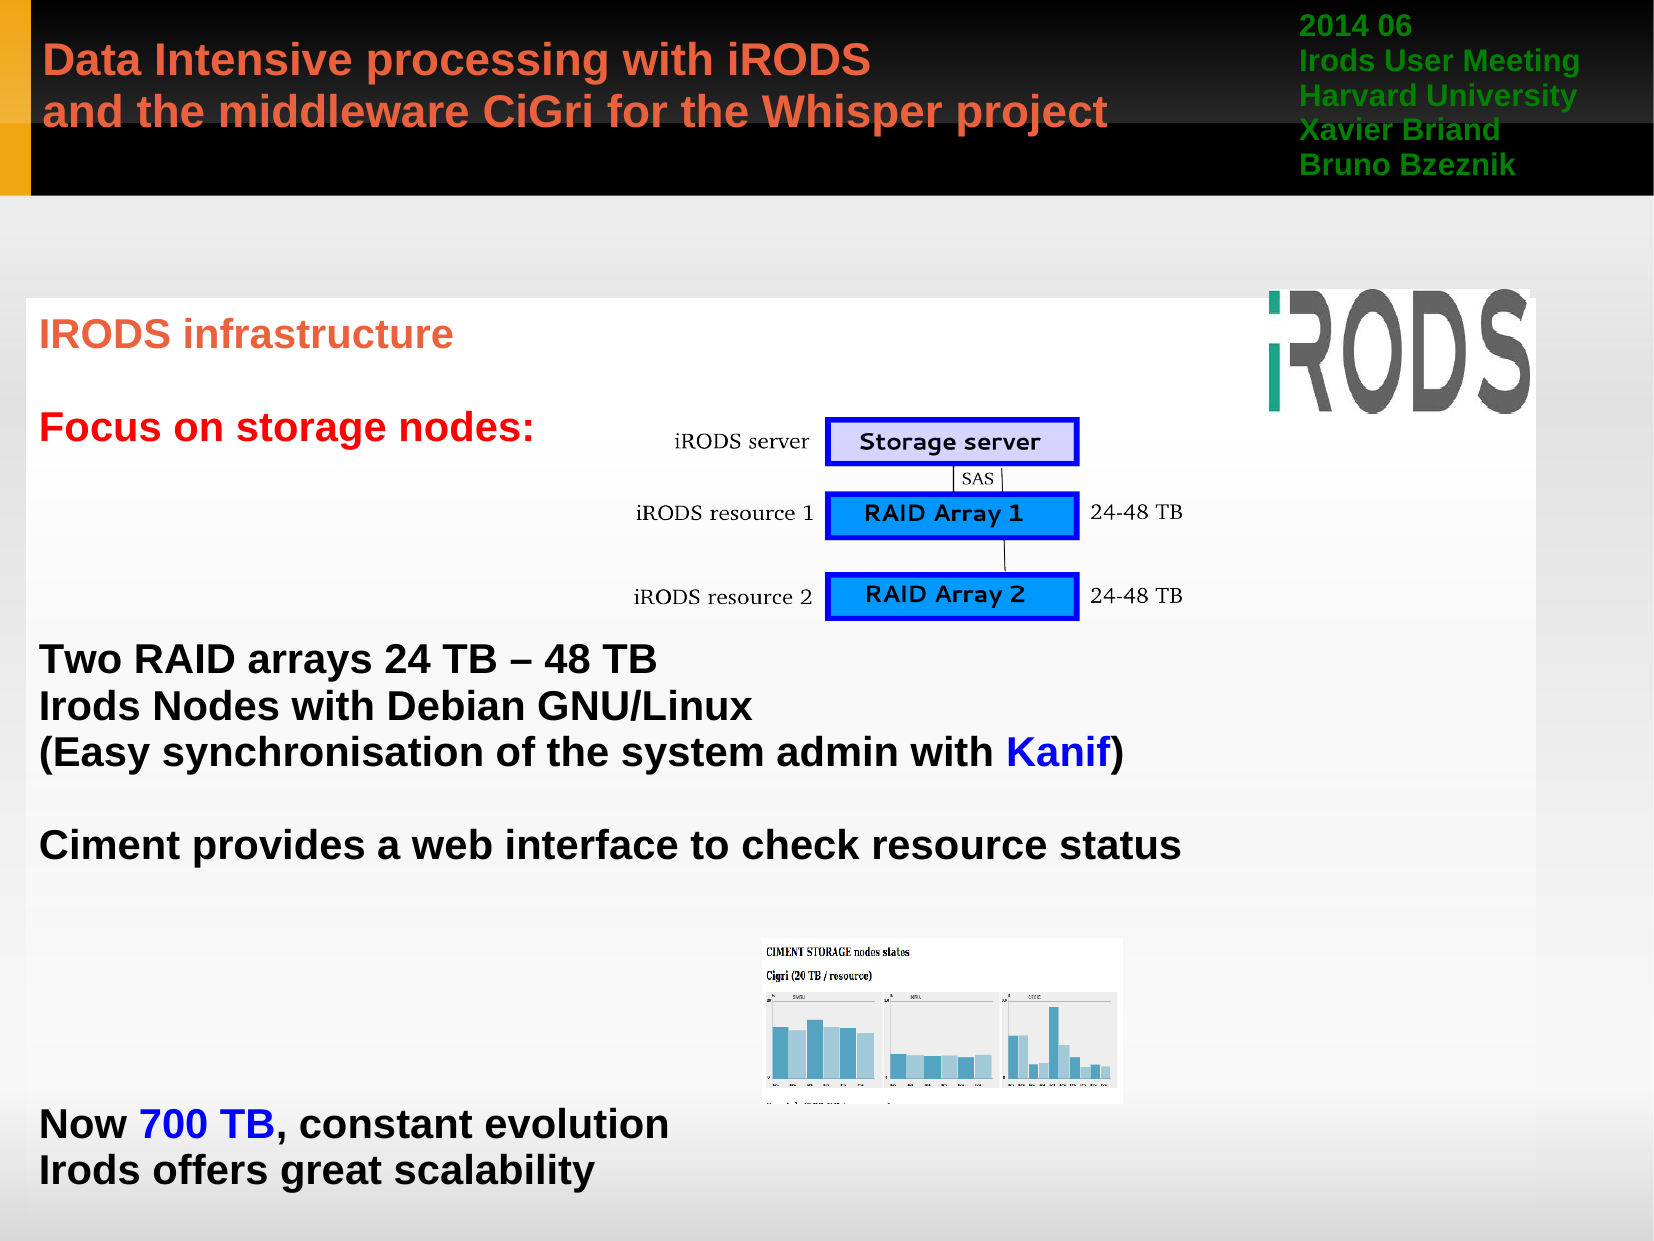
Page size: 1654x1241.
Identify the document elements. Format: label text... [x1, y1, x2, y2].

picture [336, 54, 345, 59]
picture [818, 49, 833, 59]
picture [219, 54, 228, 59]
picture [0, 0, 1654, 1241]
picture [762, 938, 1123, 1104]
picture [420, 55, 430, 59]
title Data Intensive processing with iRODS and the middleware CiGri for the Whisper project [29, 59, 1365, 266]
picture [634, 417, 1182, 621]
picture [52, 49, 67, 59]
title 2014 06 Irods User Meeting Harvard University Xavier Briand Bruno Bzeznik [1299, 41, 1654, 219]
picture [781, 48, 799, 59]
picture [473, 54, 482, 59]
picture [749, 49, 763, 58]
list IRODS infrastructure Focus on storage nodes: Two RAID arrays 24 TB – 48 TB Irods Nodes with Debian GNU/Linux (Easy synchronisation of the system admin with Kanif) Ciment provides a web interface to check resource status Now 700 TB, constant evolution Irods offers great scalability [26, 298, 1536, 1241]
